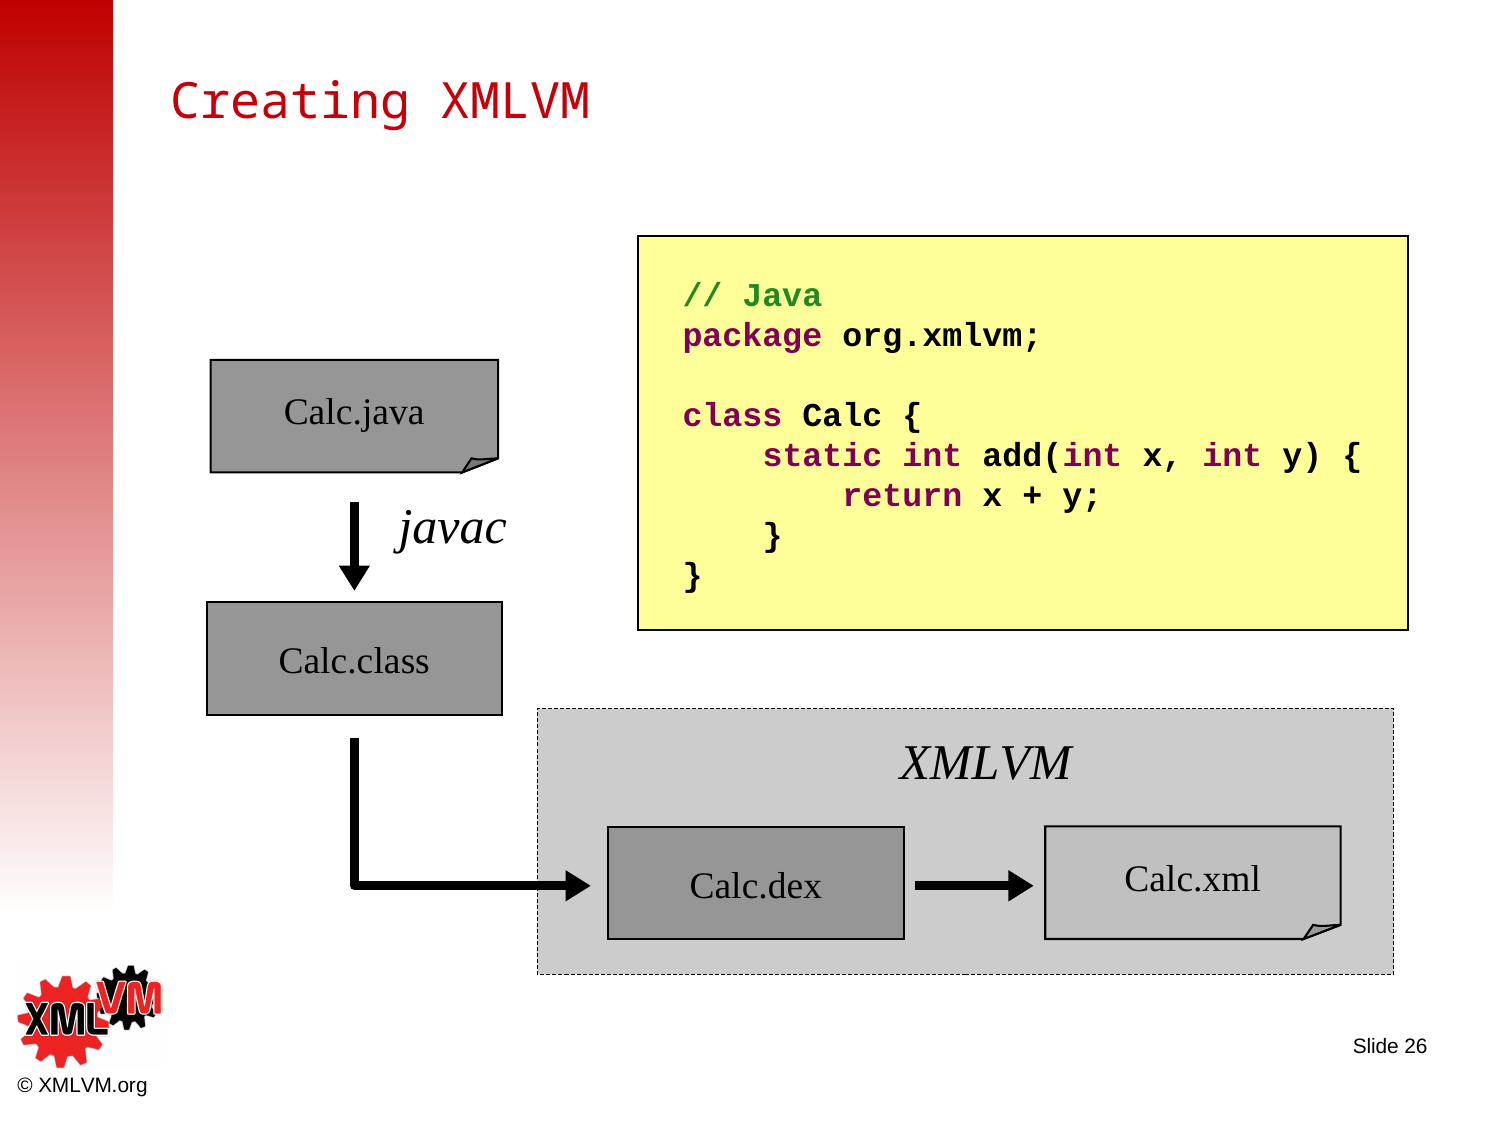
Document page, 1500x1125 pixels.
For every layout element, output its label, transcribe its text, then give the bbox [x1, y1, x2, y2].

text_box [537, 708, 1394, 975]
picture [16, 964, 164, 1069]
text_box Calc.xml [1045, 826, 1341, 939]
text_box Calc.dex [608, 826, 904, 940]
title Creating XMLVM [170, 74, 1386, 199]
text_box javac [383, 485, 522, 562]
text_box Calc.java [210, 359, 499, 473]
text_box // Java package org.xmlvm; class Calc { static int add(int x, int y) { return x + y; } } [637, 235, 1408, 631]
text_box XMLVM [884, 721, 1087, 798]
text_box Calc.class [206, 602, 502, 715]
